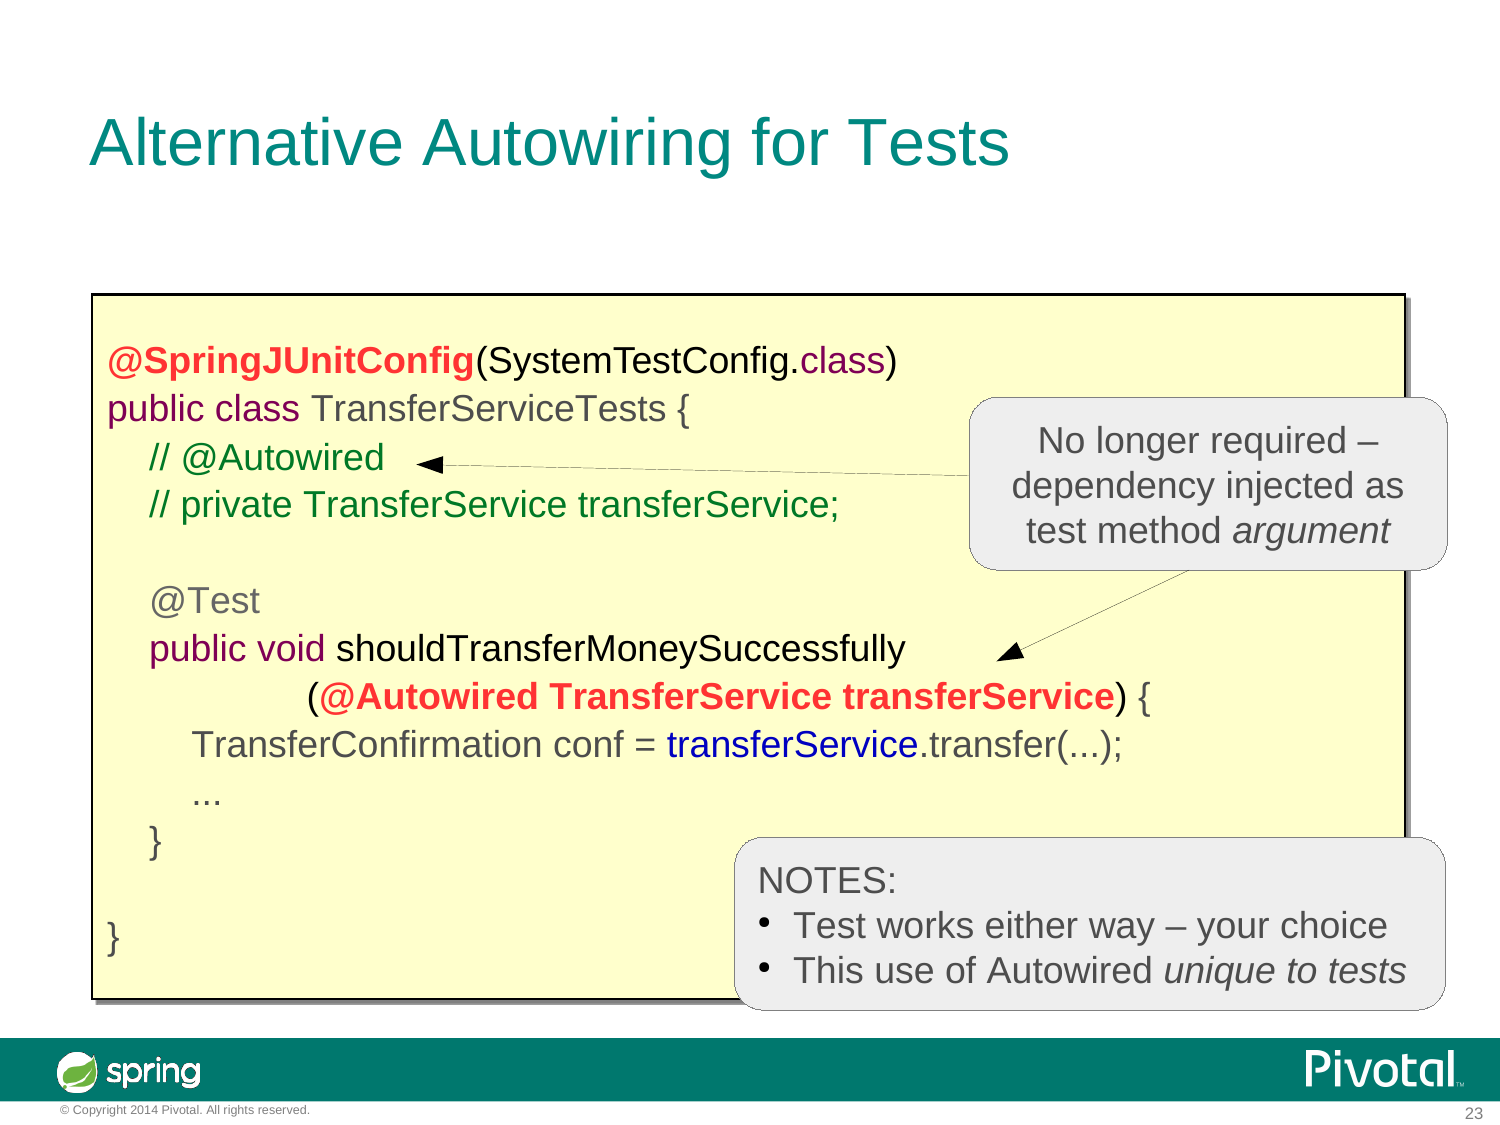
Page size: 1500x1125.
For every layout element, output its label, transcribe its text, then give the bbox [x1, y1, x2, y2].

picture [1306, 1050, 1464, 1087]
list @SpringJUnitConfig(SystemTestConfig.class) public class TransferServiceTests { // @Autowired // private TransferService transferService; @Test public void shouldTransferMoneySuccessfully (@Autowired TransferService transferService) { TransferConfirmation conf = transferService.transfer(...); ... } } [92, 294, 1405, 999]
text_box No longer required – dependency injected as test method argument [969, 397, 1448, 571]
picture [32, 1041, 210, 1103]
text_box NOTES: Test works either way – your choice This use of Autowired unique to tests [734, 837, 1446, 1011]
title Alternative Autowiring for Tests [75, 45, 1426, 233]
